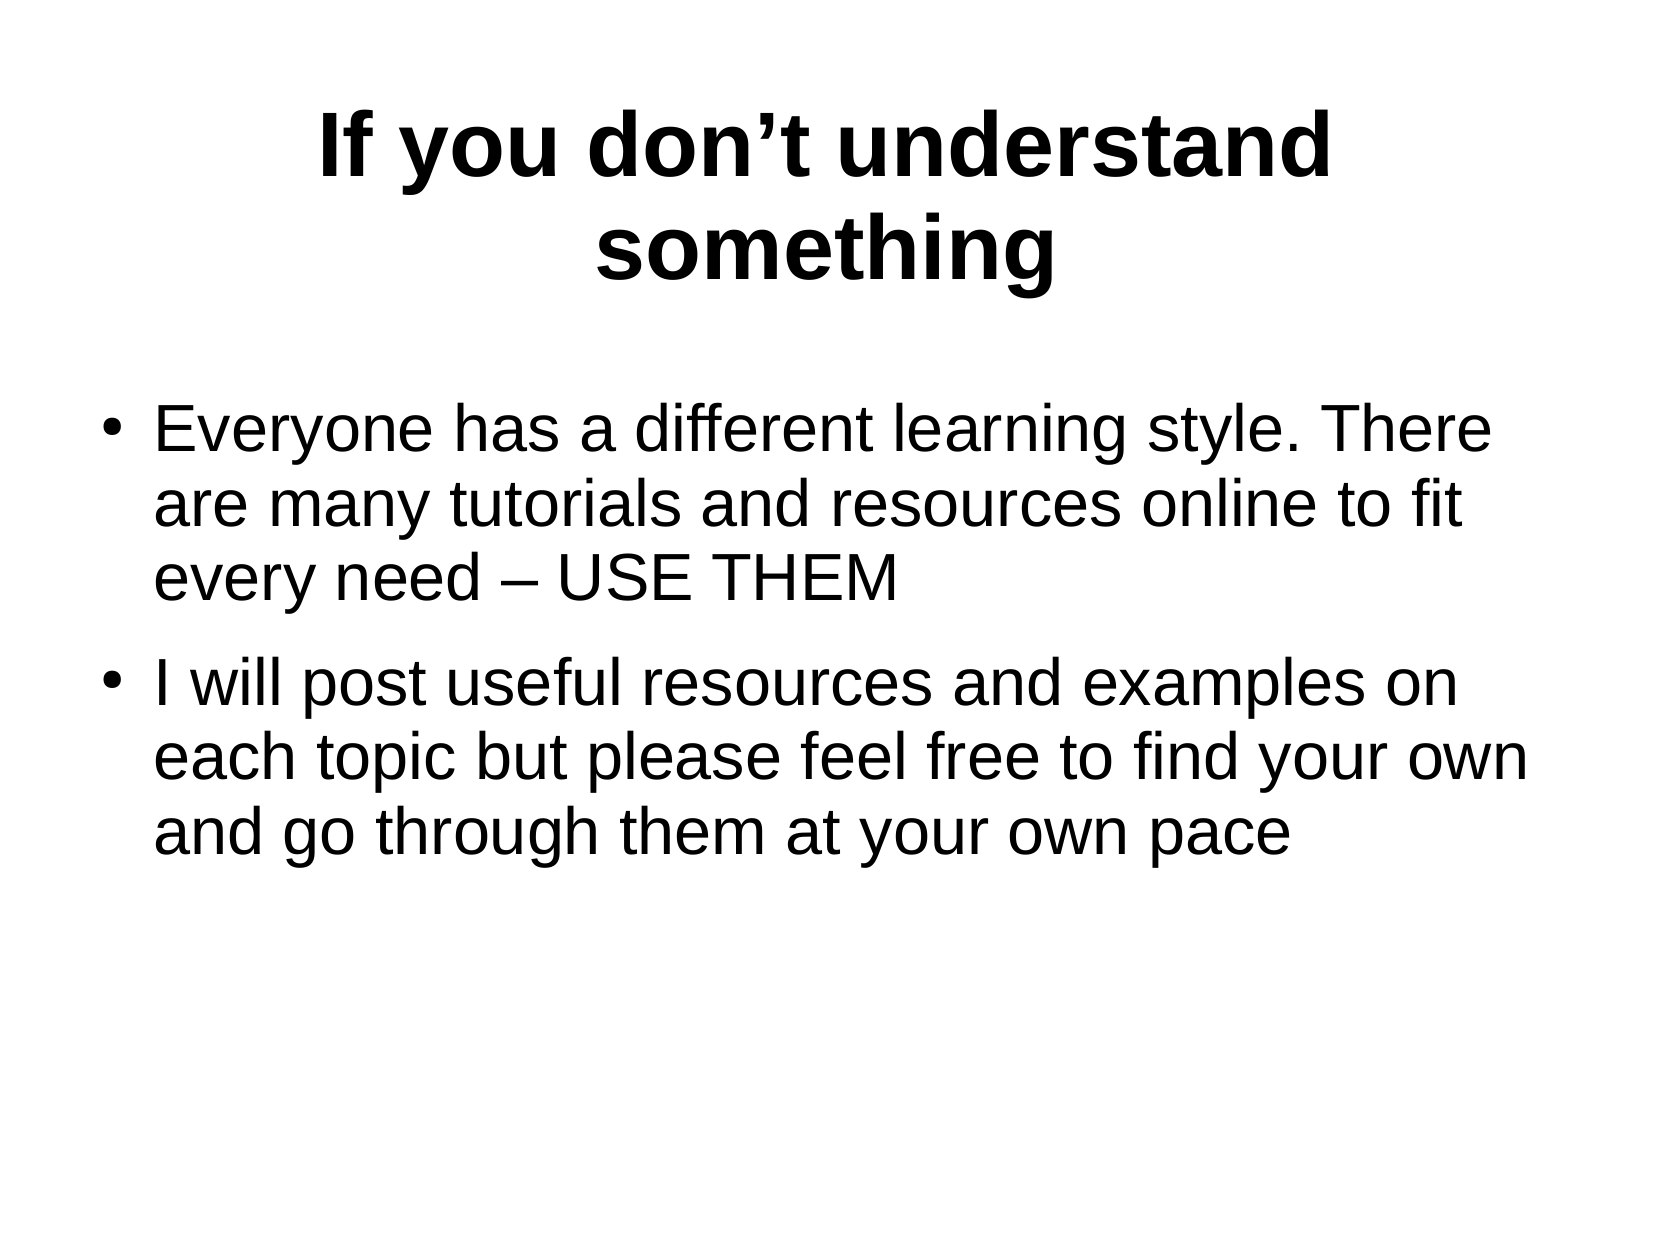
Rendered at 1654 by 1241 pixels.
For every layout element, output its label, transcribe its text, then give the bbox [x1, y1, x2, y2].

list Everyone has a different learning style. There are many tutorials and resources online to fit every need – USE THEM I will post useful resources and examples on each topic but please feel free to find your own and go through them at your own pace [82, 390, 1571, 1111]
title If you don’t understand something [82, 92, 1571, 301]
